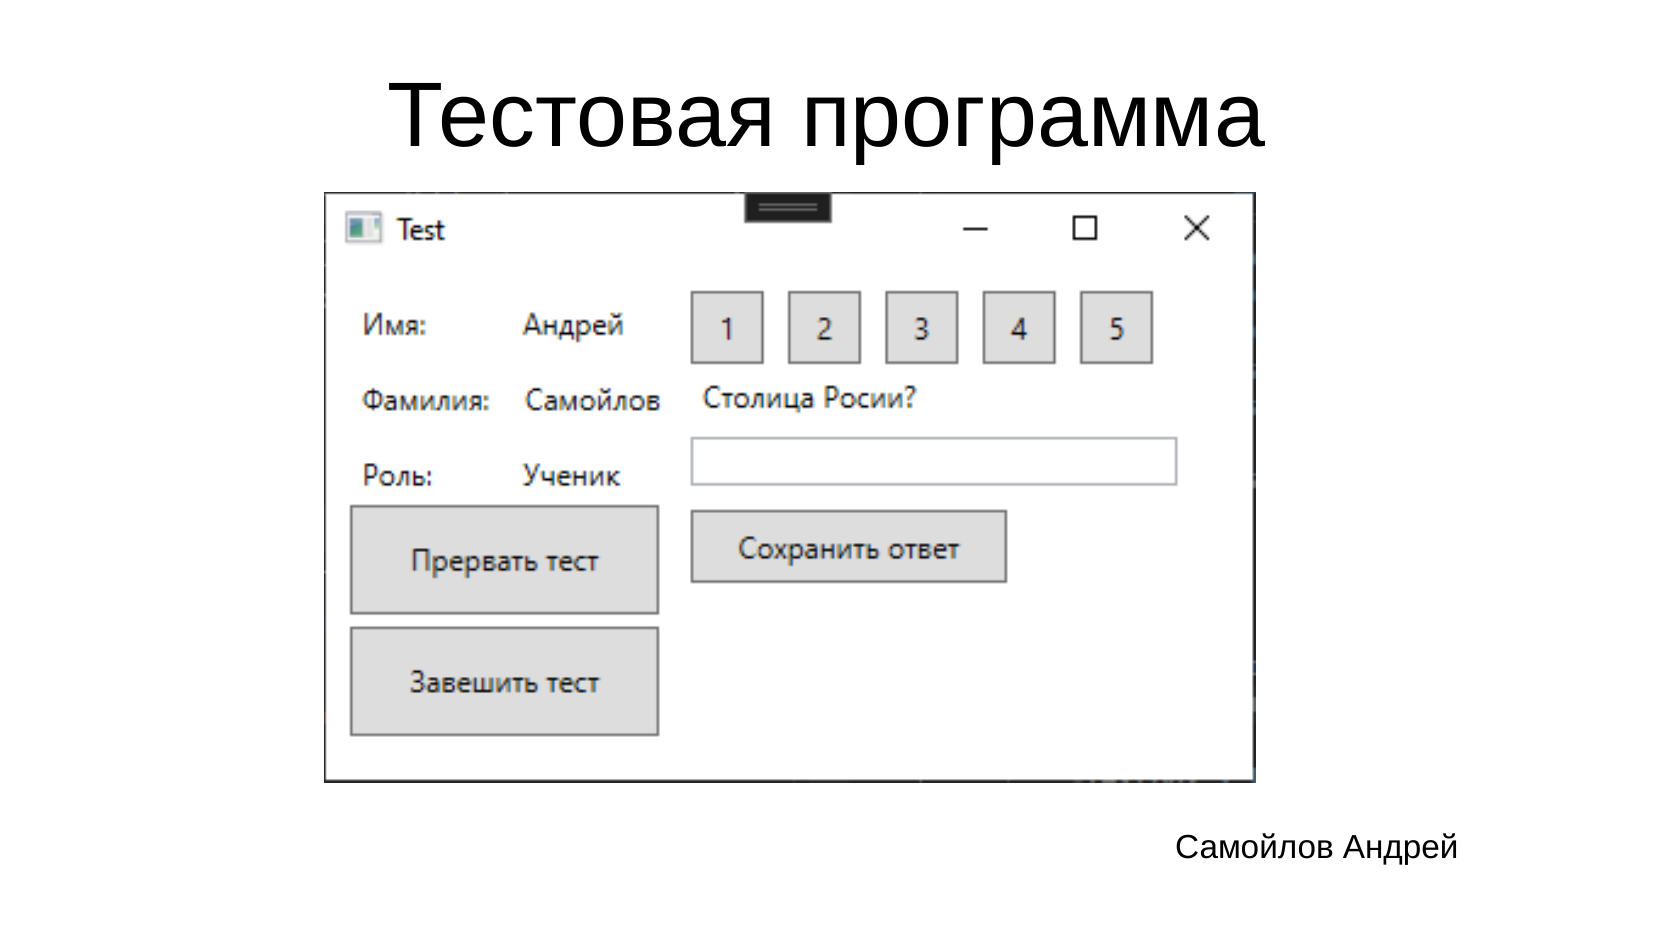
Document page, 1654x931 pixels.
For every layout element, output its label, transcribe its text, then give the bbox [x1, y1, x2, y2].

picture [324, 192, 1256, 783]
subtitle Самойлов Андрей [1033, 826, 1601, 867]
title Тестовая программа [82, 37, 1571, 193]
